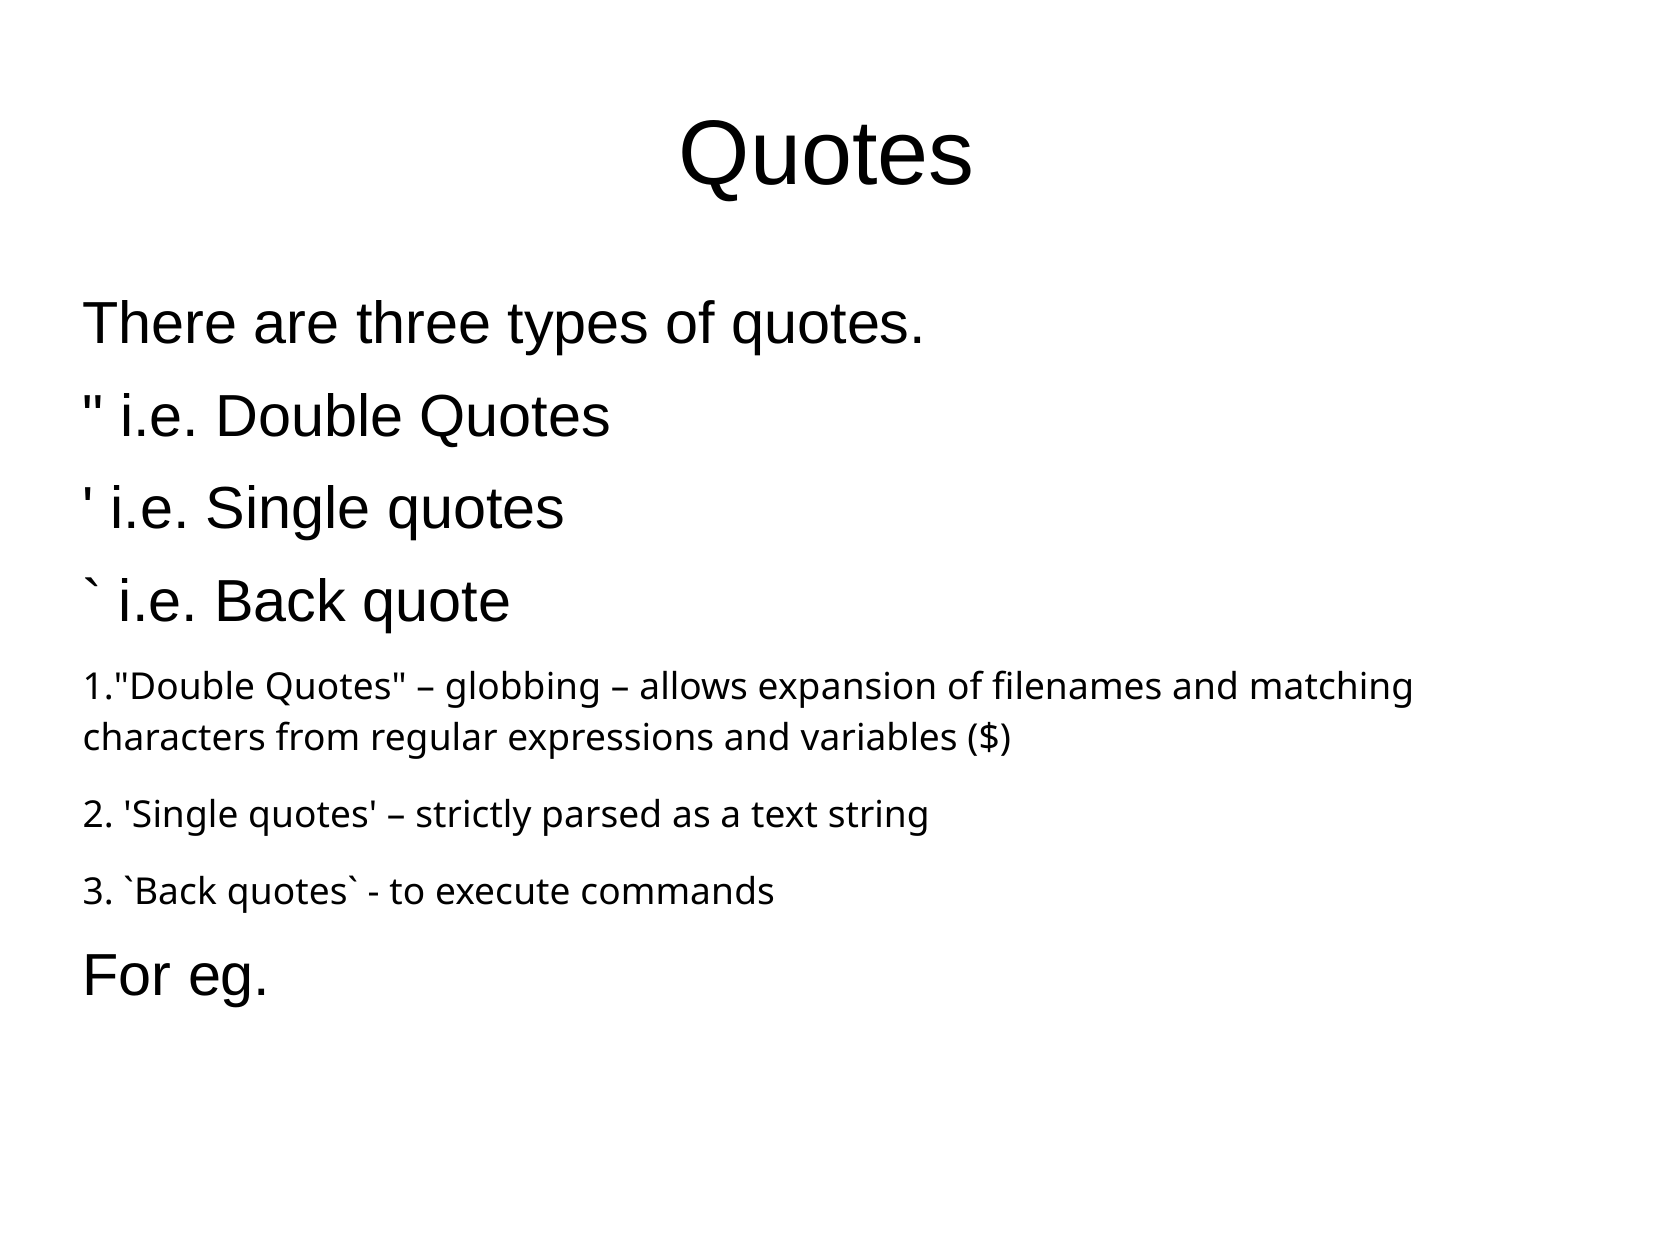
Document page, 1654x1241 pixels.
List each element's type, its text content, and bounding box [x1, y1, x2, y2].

list There are three types of quotes. " i.e. Double Quotes ' i.e. Single quotes ` i.e. Back quote 1."Double Quotes" – globbing – allows expansion of filenames and matching characters from regular expressions and variables ($) 2. 'Single quotes' – strictly parsed as a text string 3. `Back quotes` - to execute commands For eg. [82, 290, 1571, 1010]
title Quotes [82, 49, 1571, 257]
